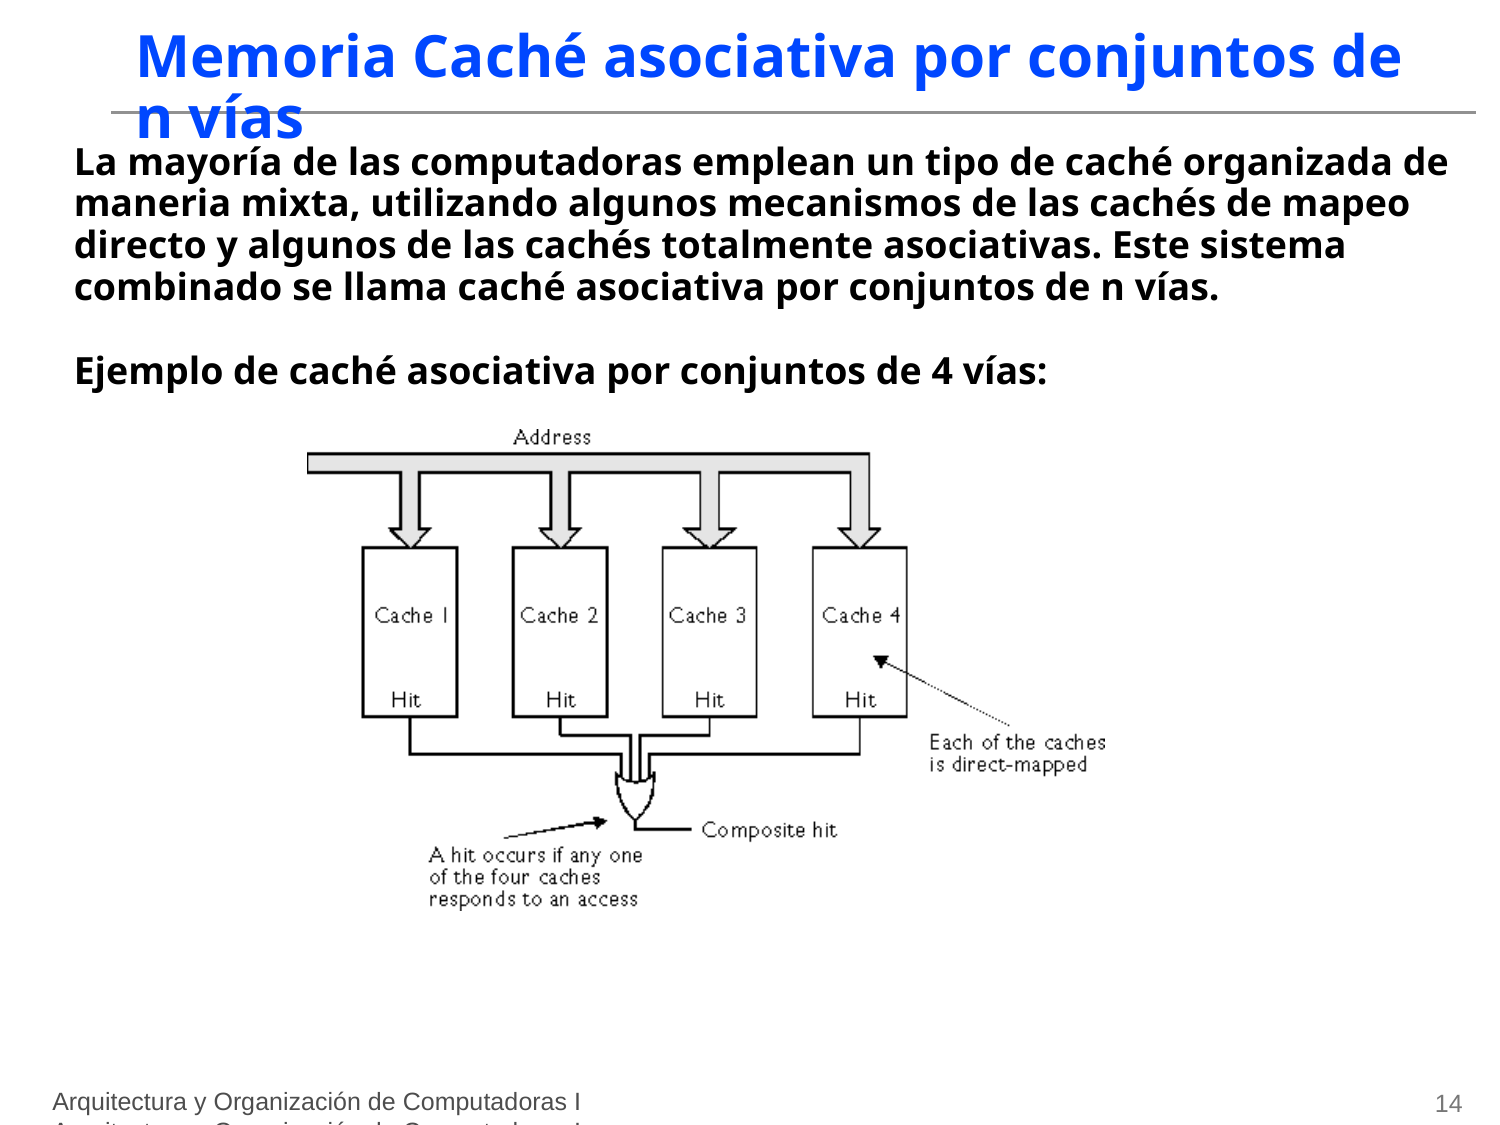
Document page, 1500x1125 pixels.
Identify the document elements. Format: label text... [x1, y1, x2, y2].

text_box La mayoría de las computadoras emplean un tipo de caché organizada de maneria mixta, utilizando algunos mecanismos de las cachés de mapeo directo y algunos de las cachés totalmente asociativas. Este sistema combinado se llama caché asociativa por conjuntos de n vías. Ejemplo de caché asociativa por conjuntos de 4 vías: [59, 134, 1477, 905]
title Memoria Caché asociativa por conjuntos de n vías [125, 24, 1430, 134]
picture [307, 429, 1105, 911]
